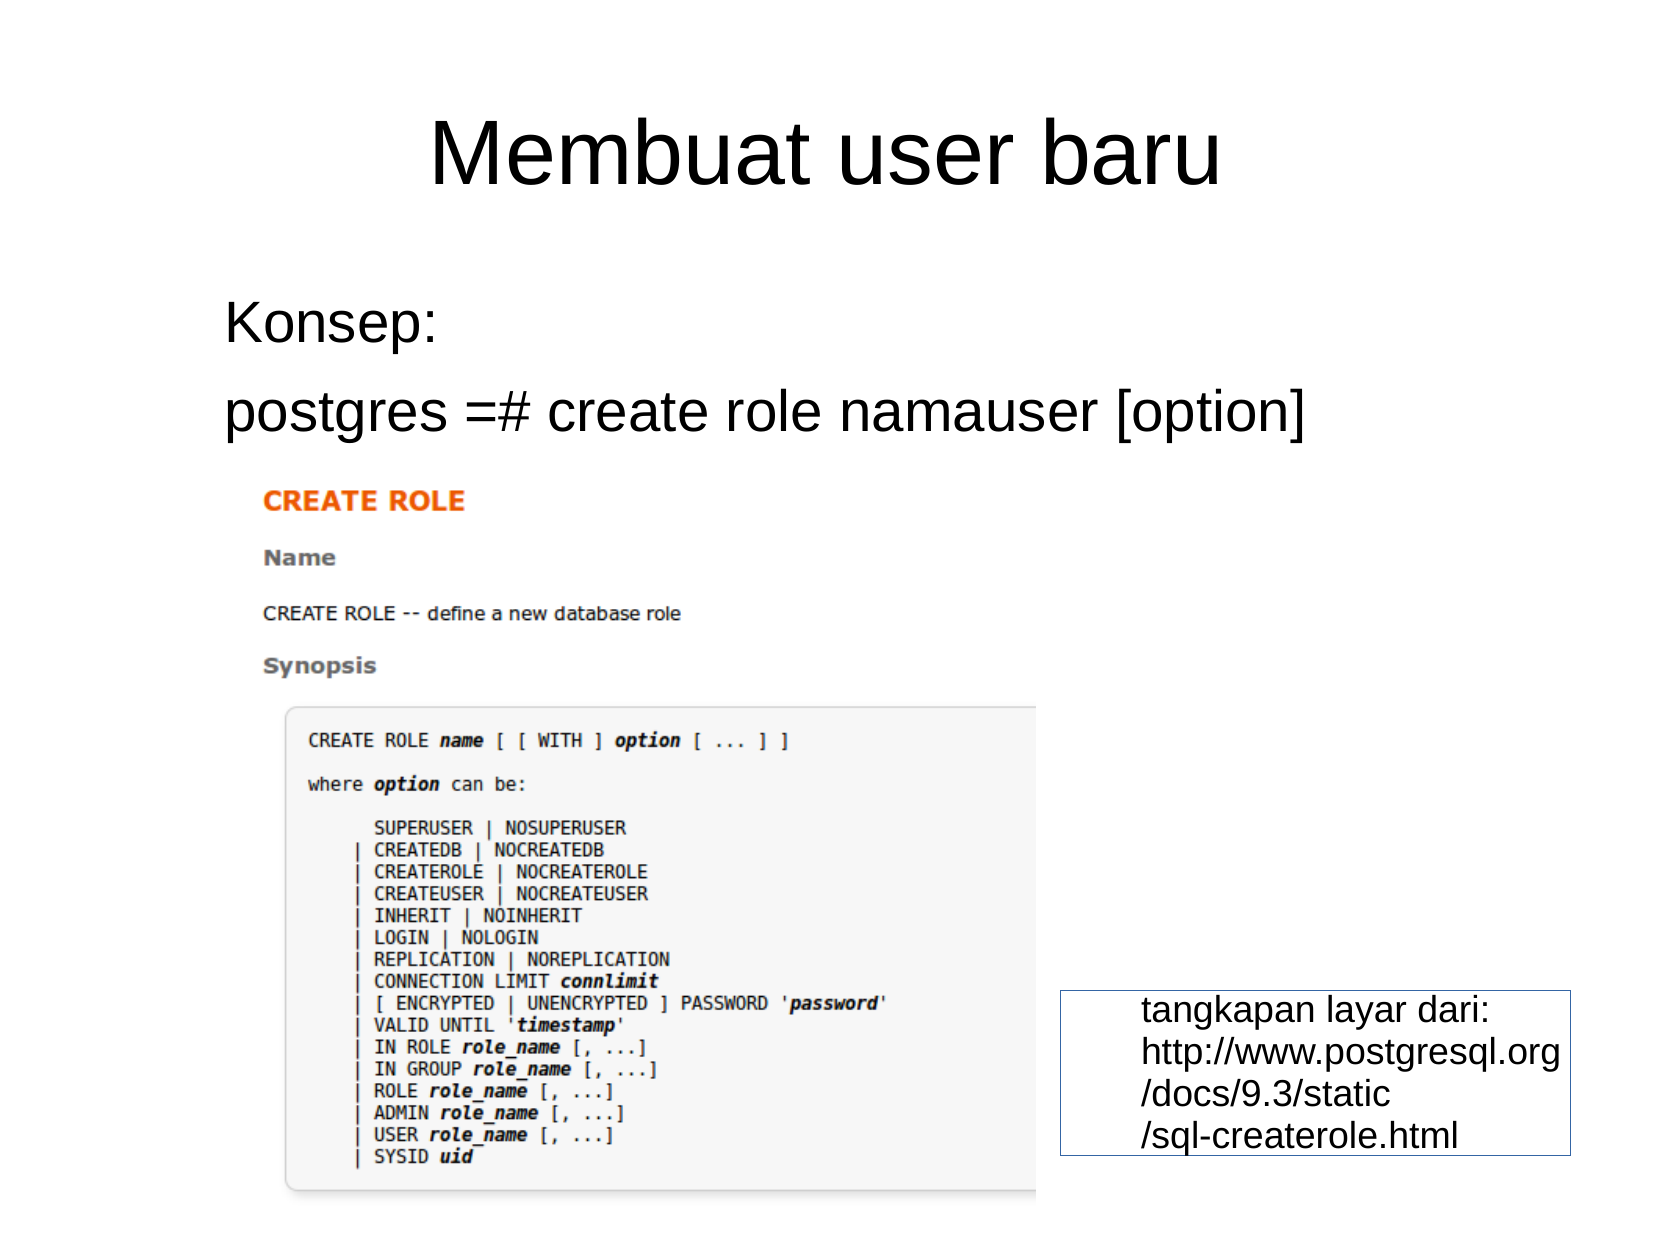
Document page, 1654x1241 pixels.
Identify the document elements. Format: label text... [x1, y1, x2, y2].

text_box tangkapan layar dari: http://www.postgresql.org /docs/9.3/static /sql-createrole.html [1060, 990, 1571, 1156]
list Konsep: postgres =# create role namauser [option] [82, 290, 1571, 1010]
title Membuat user baru [82, 49, 1571, 257]
picture [210, 461, 1036, 1216]
